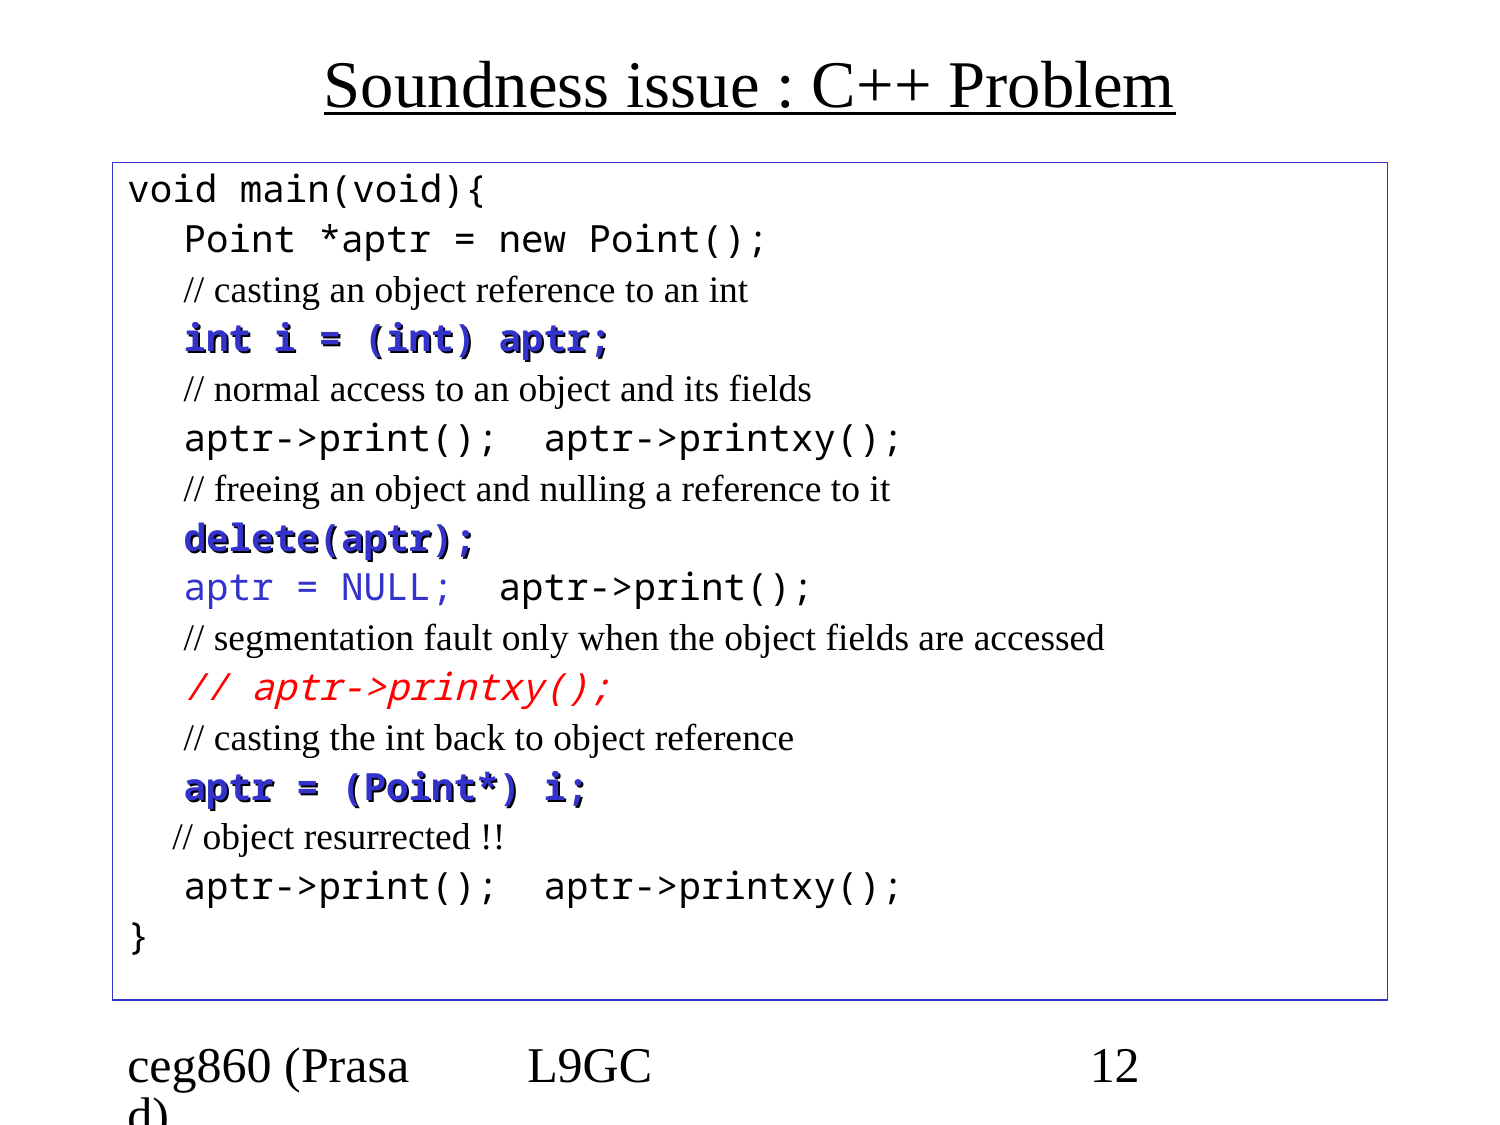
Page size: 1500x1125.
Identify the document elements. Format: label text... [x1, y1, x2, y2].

list void main(void){ Point *aptr = new Point(); // casting an object reference to an int int i = (int) aptr; // normal access to an object and its fields aptr->print(); aptr->printxy(); // freeing an object and nulling a reference to it delete(aptr); aptr = NULL; aptr->print(); // segmentation fault only when the object fields are accessed // aptr->printxy(); // casting the int back to object reference aptr = (Point*) i; // object resurrected !! aptr->print(); aptr->printxy(); } [112, 162, 1388, 1000]
title Soundness issue : C++ Problem [112, 33, 1388, 129]
